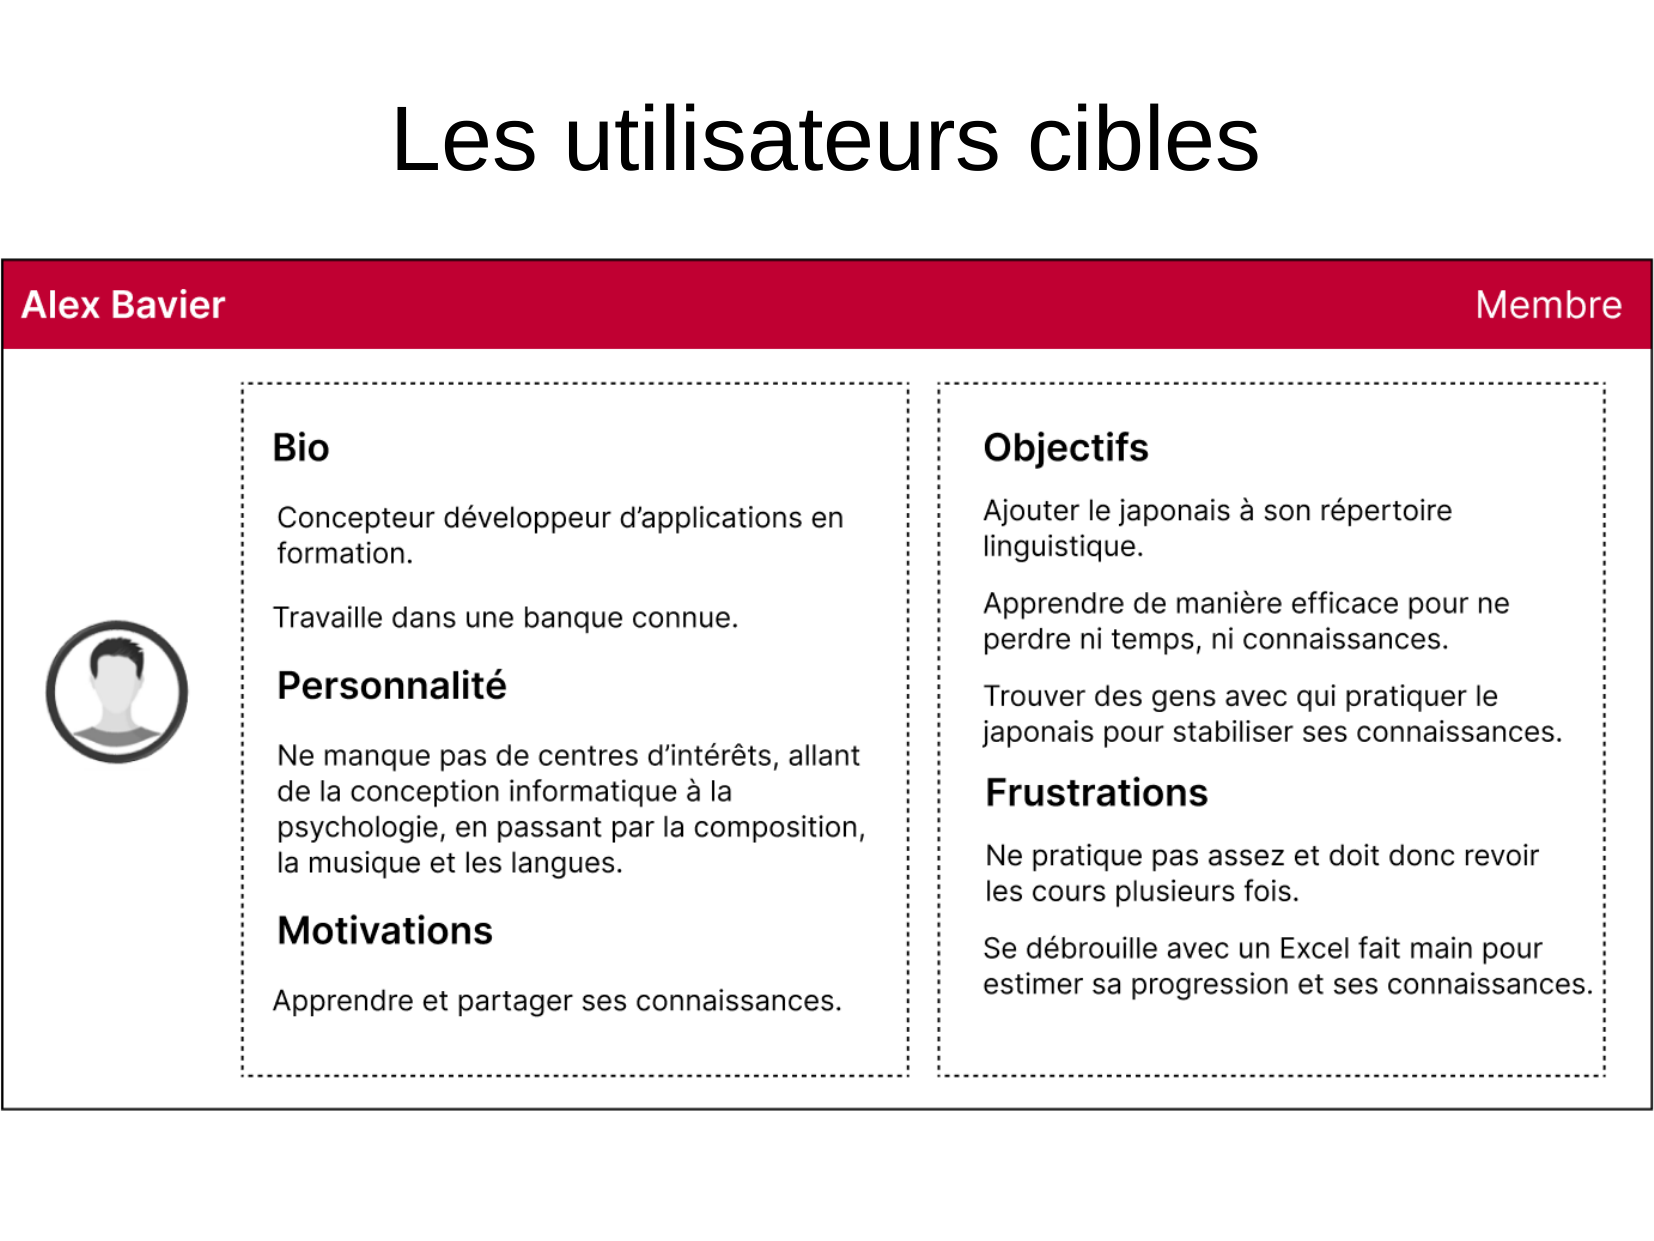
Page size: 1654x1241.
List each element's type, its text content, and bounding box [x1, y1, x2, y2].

picture [0, 258, 1654, 1111]
title Les utilisateurs cibles [82, 35, 1571, 243]
